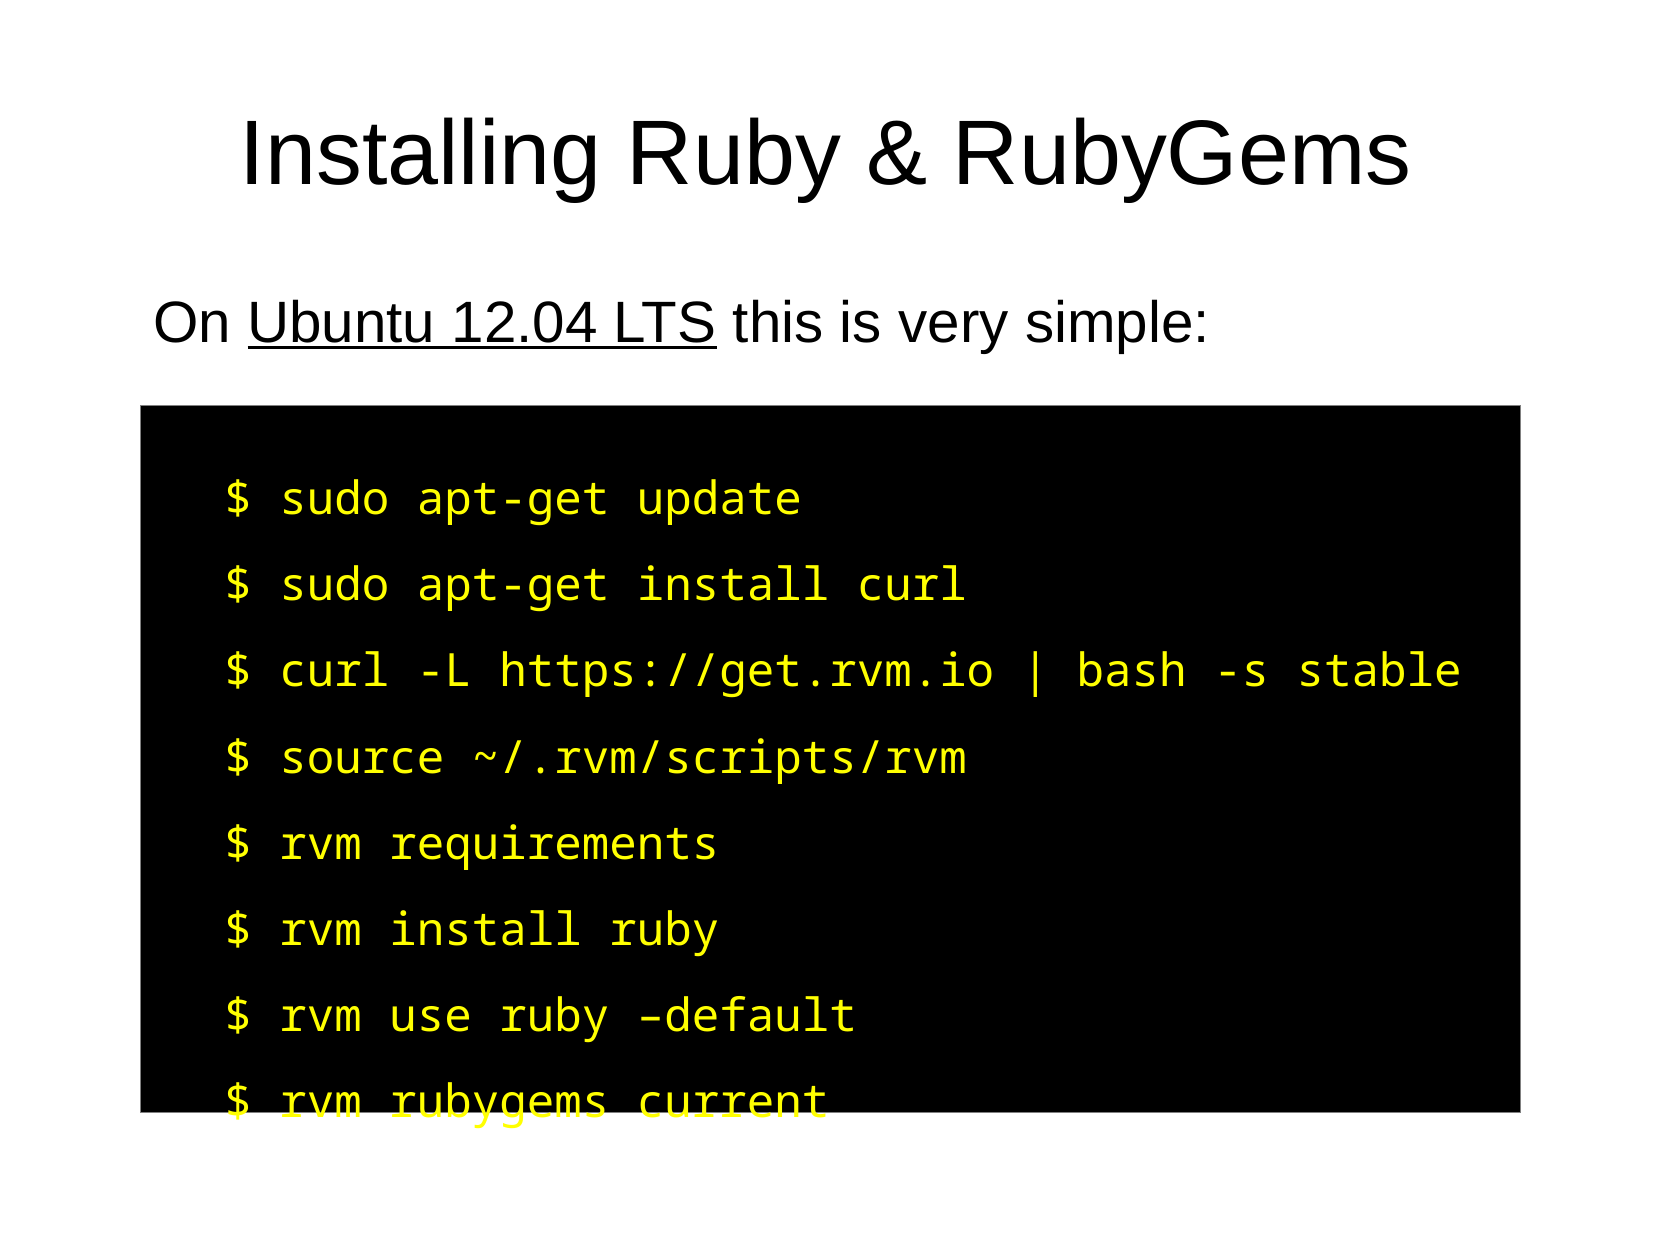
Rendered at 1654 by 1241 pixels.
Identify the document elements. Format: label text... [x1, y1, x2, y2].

title Installing Ruby & RubyGems [82, 49, 1571, 257]
list On Ubuntu 12.04 LTS this is very simple: $ sudo apt-get update $ sudo apt-get install curl $ curl -L https://get.rvm.io | bash -s stable $ source ~/.rvm/scripts/rvm $ rvm requirements $ rvm install ruby $ rvm use ruby –default $ rvm rubygems current [82, 290, 1538, 1201]
